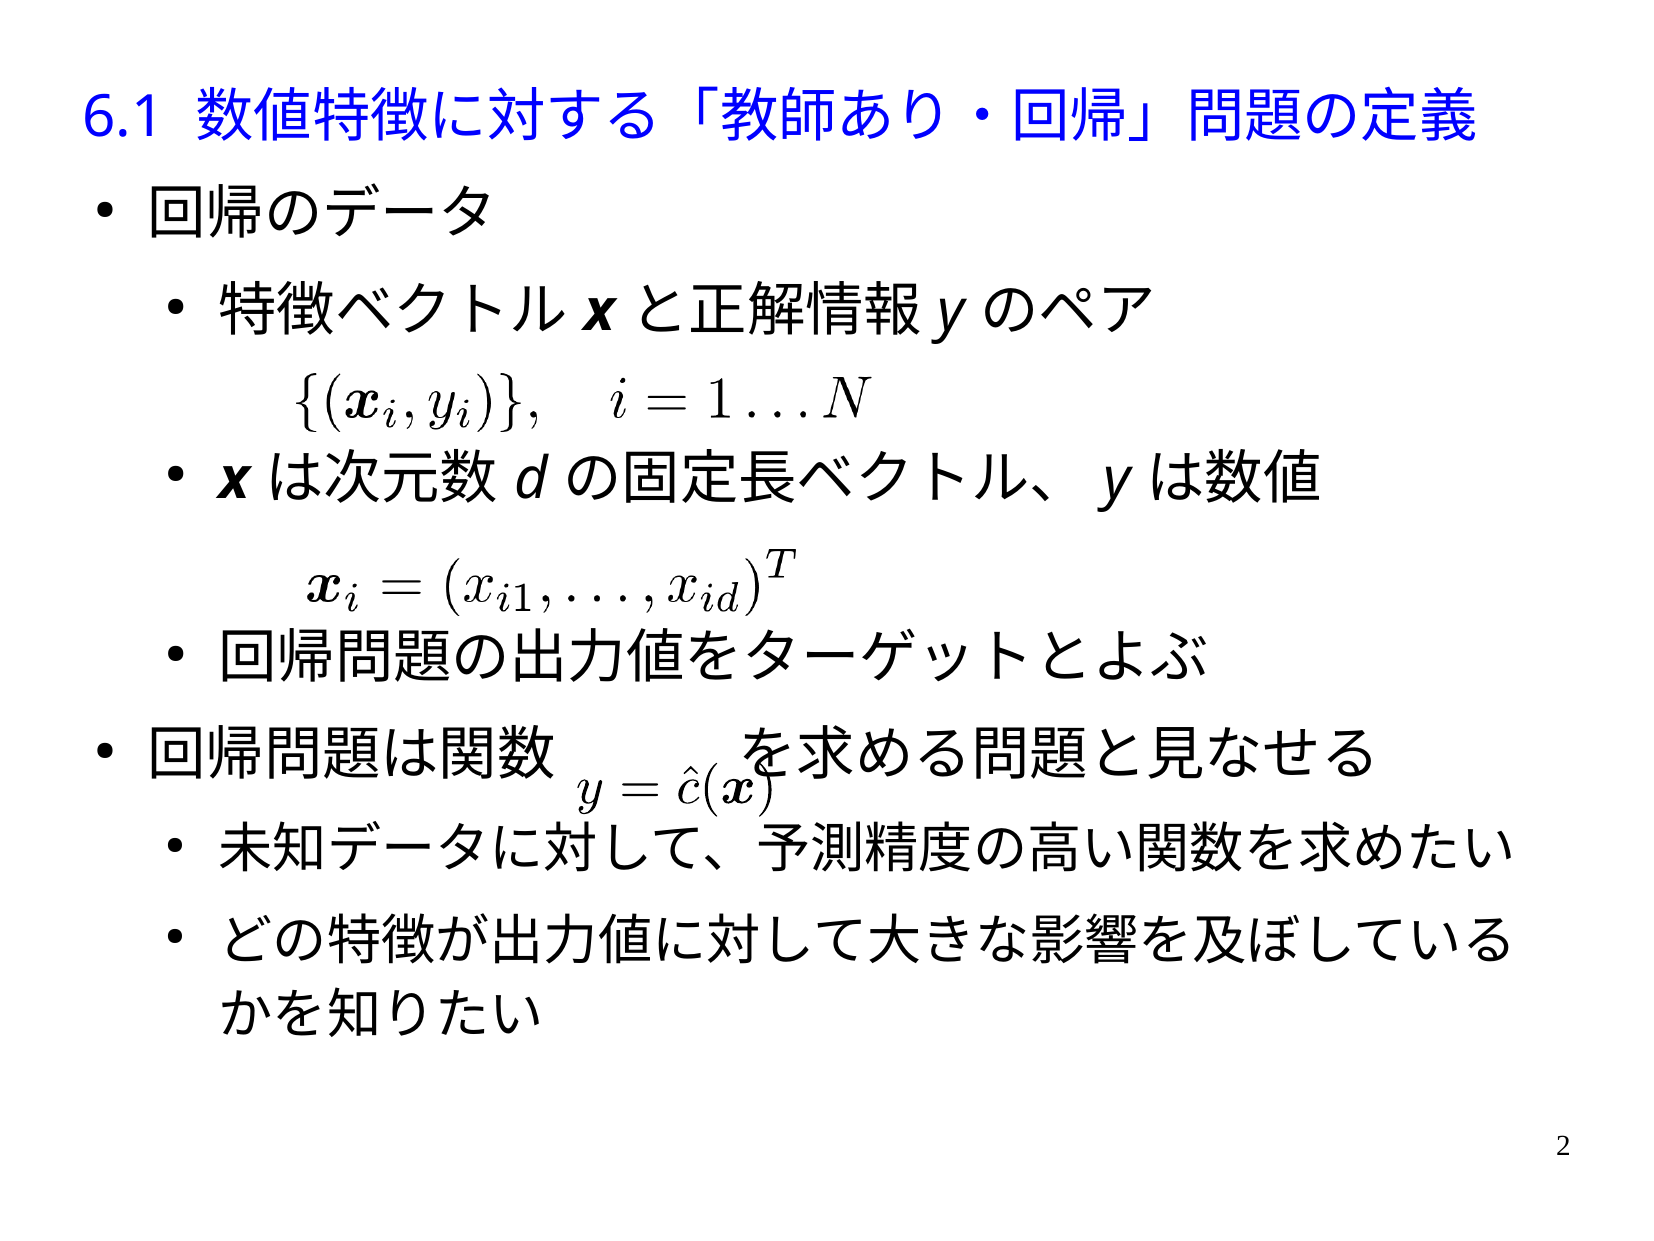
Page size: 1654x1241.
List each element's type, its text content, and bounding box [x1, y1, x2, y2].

title 6.1 数値特徴に対する「教師あり・回帰」問題の定義 [82, 44, 1571, 183]
picture [295, 373, 872, 432]
picture [307, 549, 796, 616]
list 回帰のデータ 特徴ベクトルxと正解情報yのペア xは次元数dの固定長ベクトル、yは数値 回帰問題の出力値をターゲットとよぶ 回帰問題は関数 を求める問題と見なせる 未知データに対して、予測精度の高い関数を求めたい どの特徴が出力値に対して大きな影響を及ぼしているかを知りたい [76, 171, 1565, 1182]
picture [573, 760, 774, 819]
